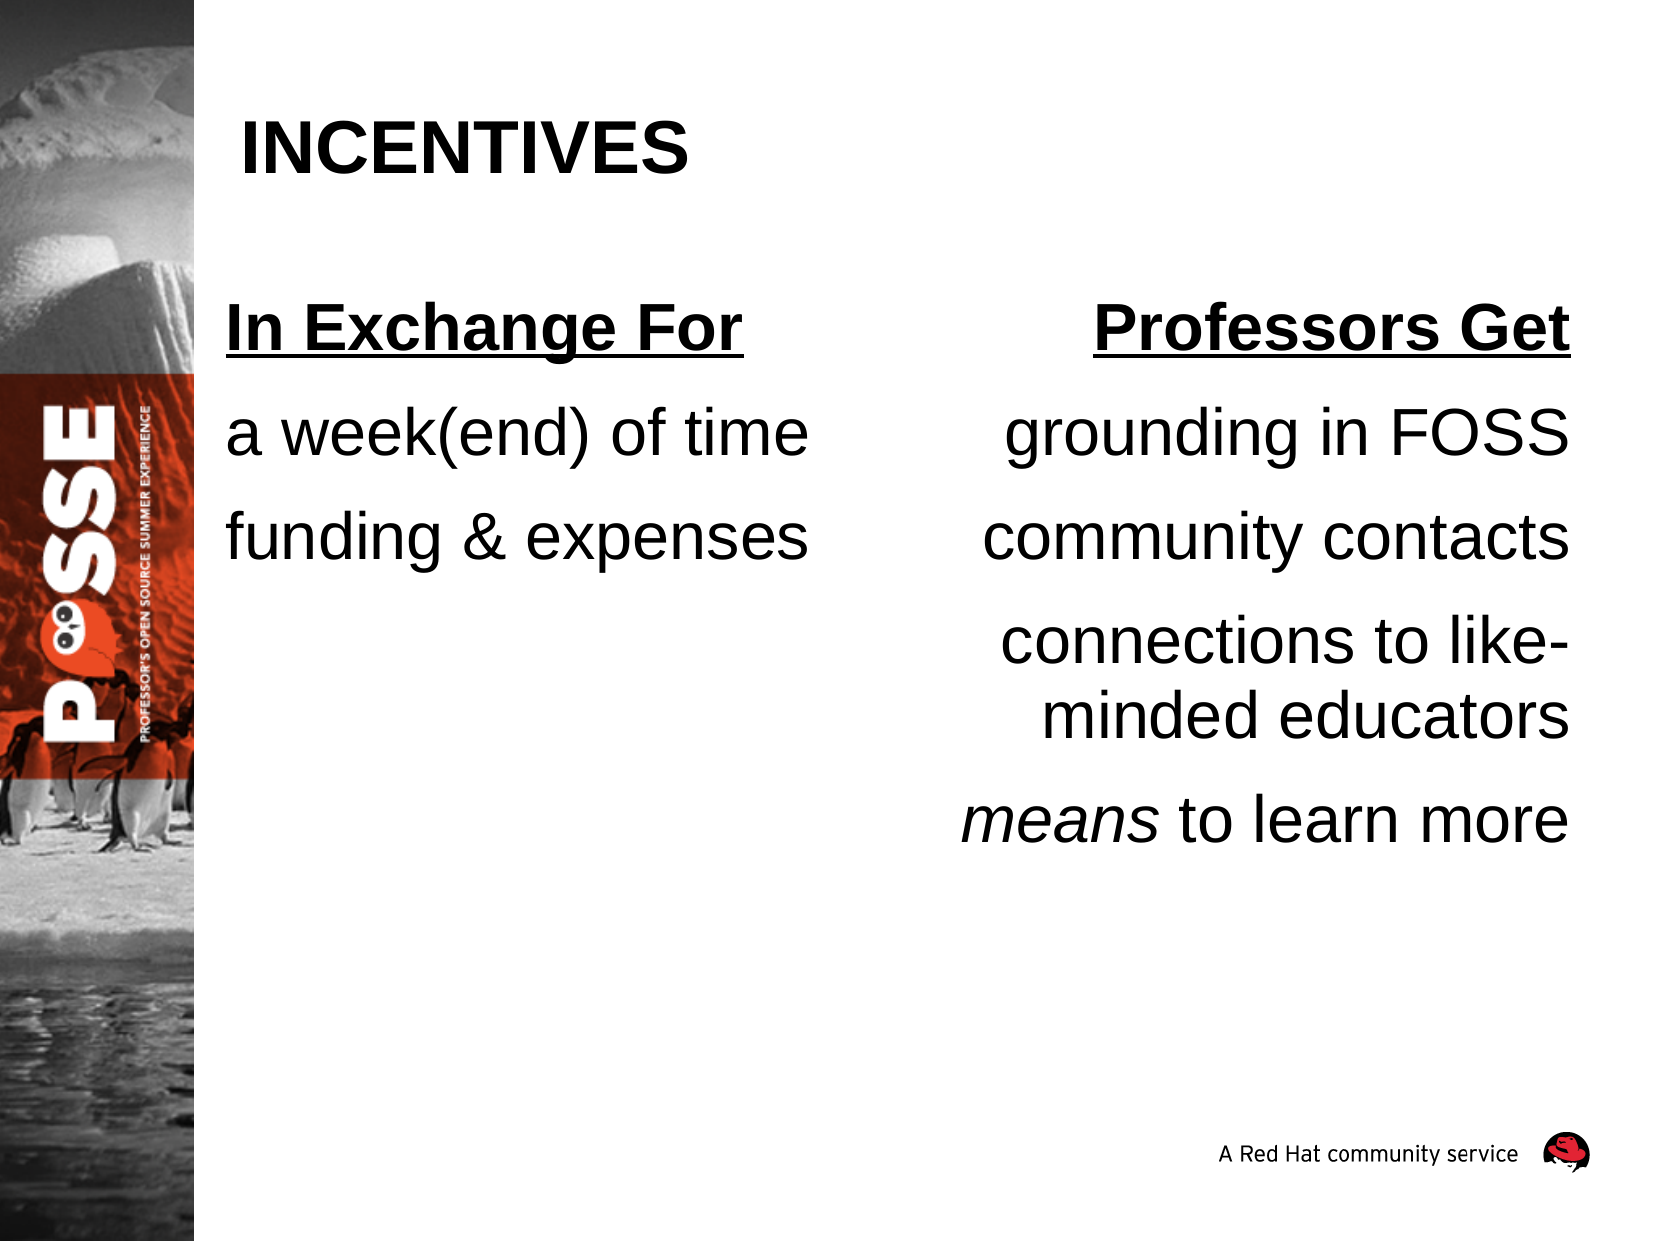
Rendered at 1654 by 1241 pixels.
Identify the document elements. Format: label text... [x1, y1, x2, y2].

picture [1219, 1132, 1591, 1181]
list Professors Get grounding in FOSS community contacts connections to like-minded educators means to learn more [914, 290, 1572, 1109]
list In Exchange For a week(end) of time funding & expenses [225, 290, 883, 1109]
text_box INCENTIVES [225, 98, 1543, 198]
picture [0, 0, 194, 1241]
